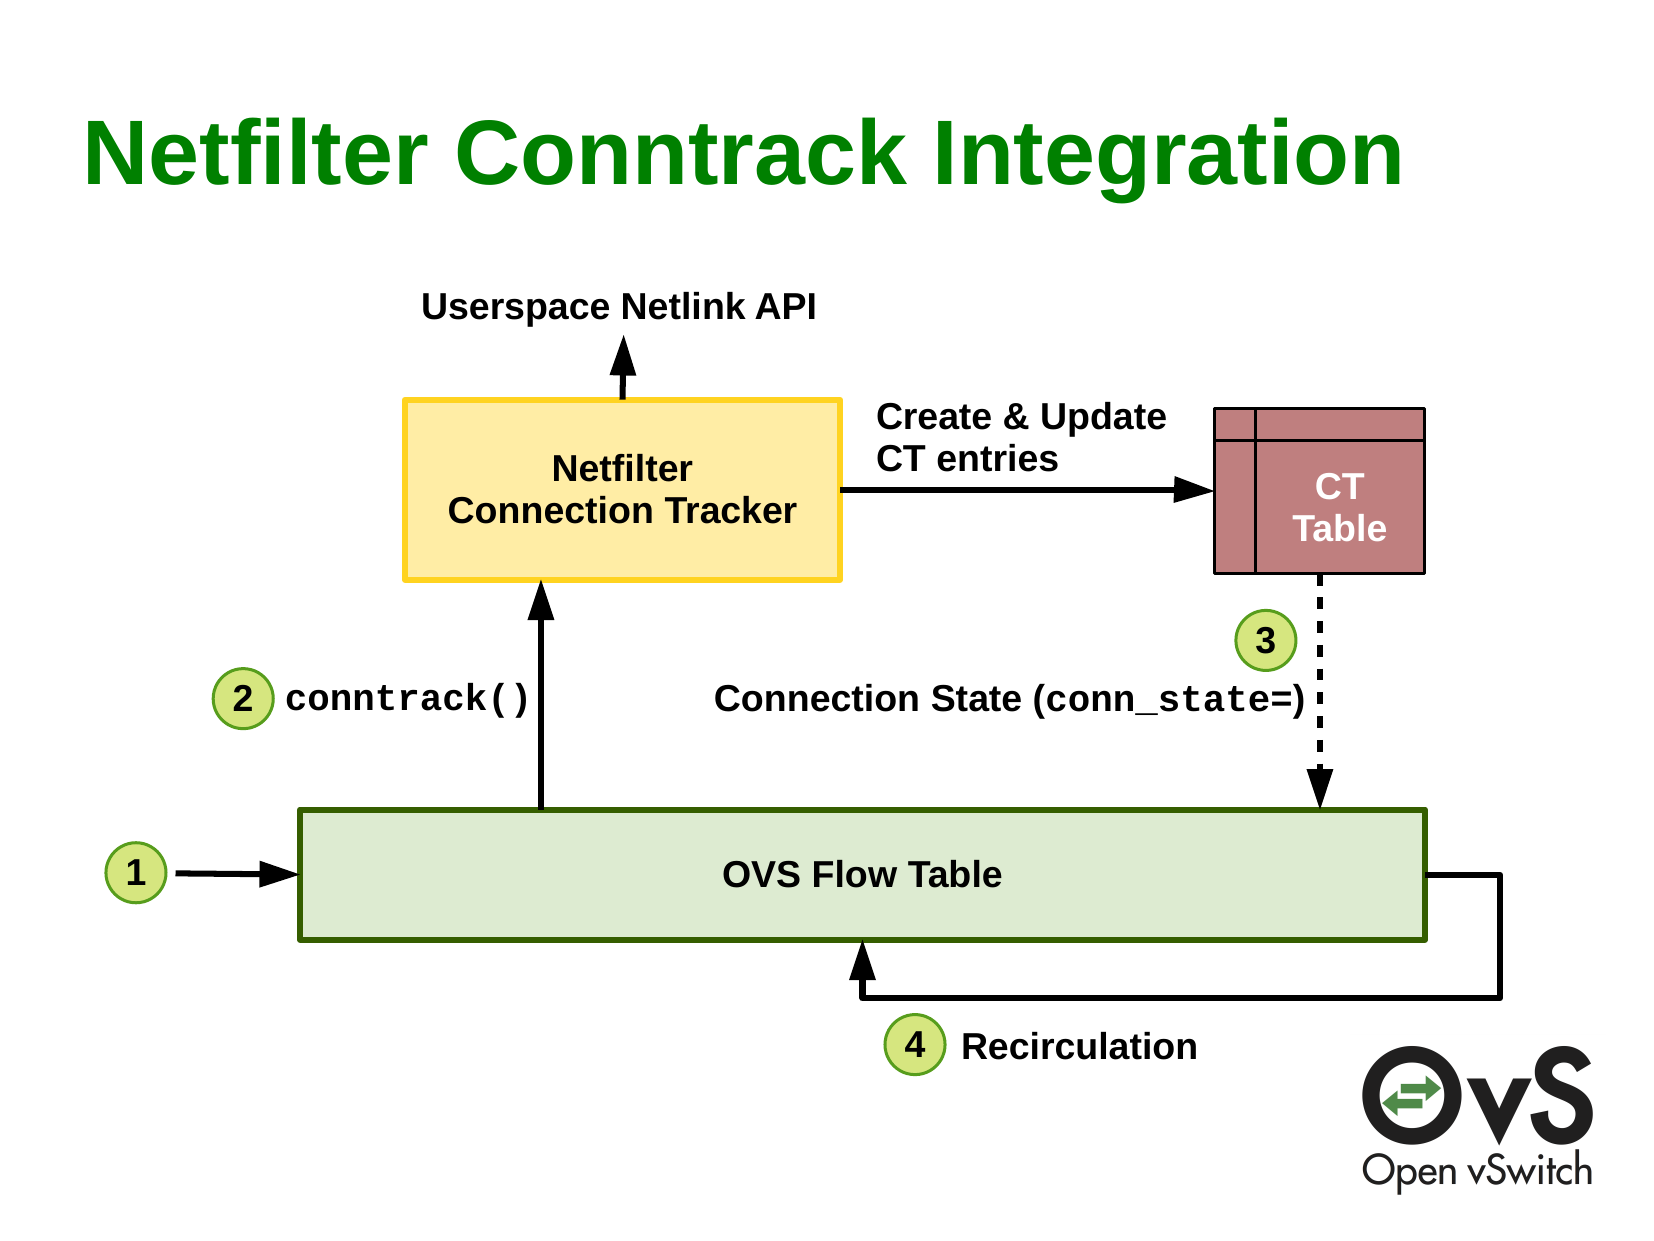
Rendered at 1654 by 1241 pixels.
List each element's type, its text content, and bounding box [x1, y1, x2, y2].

text_box Connection State (conn_state=) [699, 670, 1345, 731]
text_box 2 [213, 668, 274, 729]
text_box Userspace Netlink API [406, 278, 841, 335]
text_box 1 [105, 842, 167, 903]
text_box CT Table [1215, 408, 1425, 574]
text_box Recirculation [946, 1017, 1229, 1075]
text_box conntrack() [270, 671, 538, 730]
text_box OVS Flow Table [300, 809, 1426, 940]
title Netfilter Conntrack Integration [82, 49, 1571, 257]
text_box conntrack() [544, 671, 550, 730]
picture [1350, 1034, 1606, 1200]
text_box Create & Update CT entries [861, 388, 1231, 488]
text_box 3 [1235, 610, 1296, 671]
text_box 4 [885, 1014, 946, 1075]
text_box Netfilter Connection Tracker [405, 399, 841, 580]
